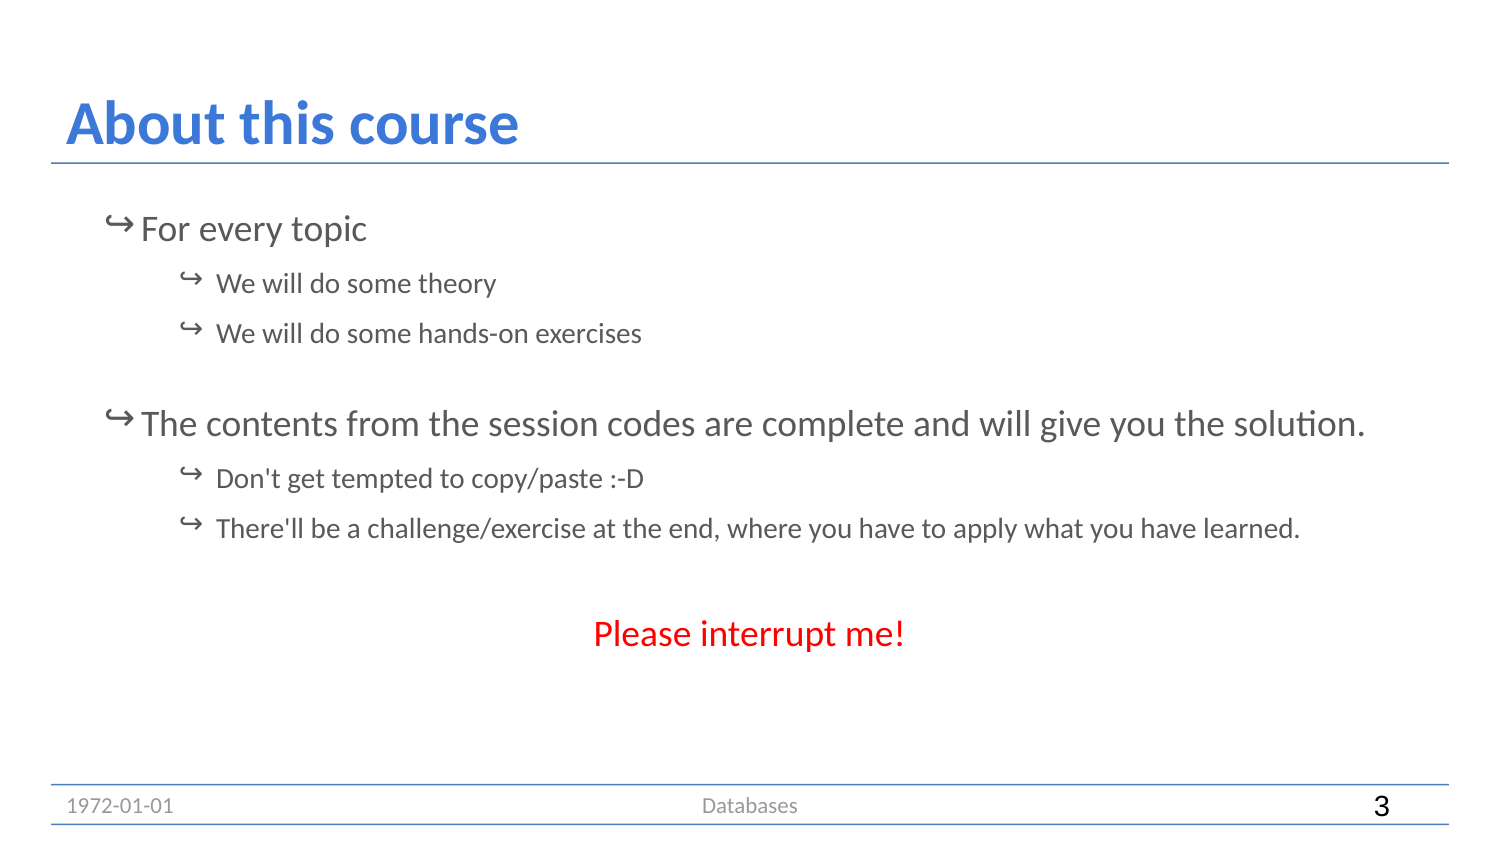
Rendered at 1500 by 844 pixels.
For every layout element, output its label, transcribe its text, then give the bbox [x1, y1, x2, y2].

list For every topic We will do some theory We will do some hands-on exercises The contents from the session codes are complete and will give you the solution. Don't get tempted to copy/paste :-D There'll be a challenge/exercise at the end, where you have to apply what you have learned. Please interrupt me! [51, 189, 1449, 750]
title About this course [51, 72, 1449, 167]
slide_number <number> [1358, 784, 1449, 825]
